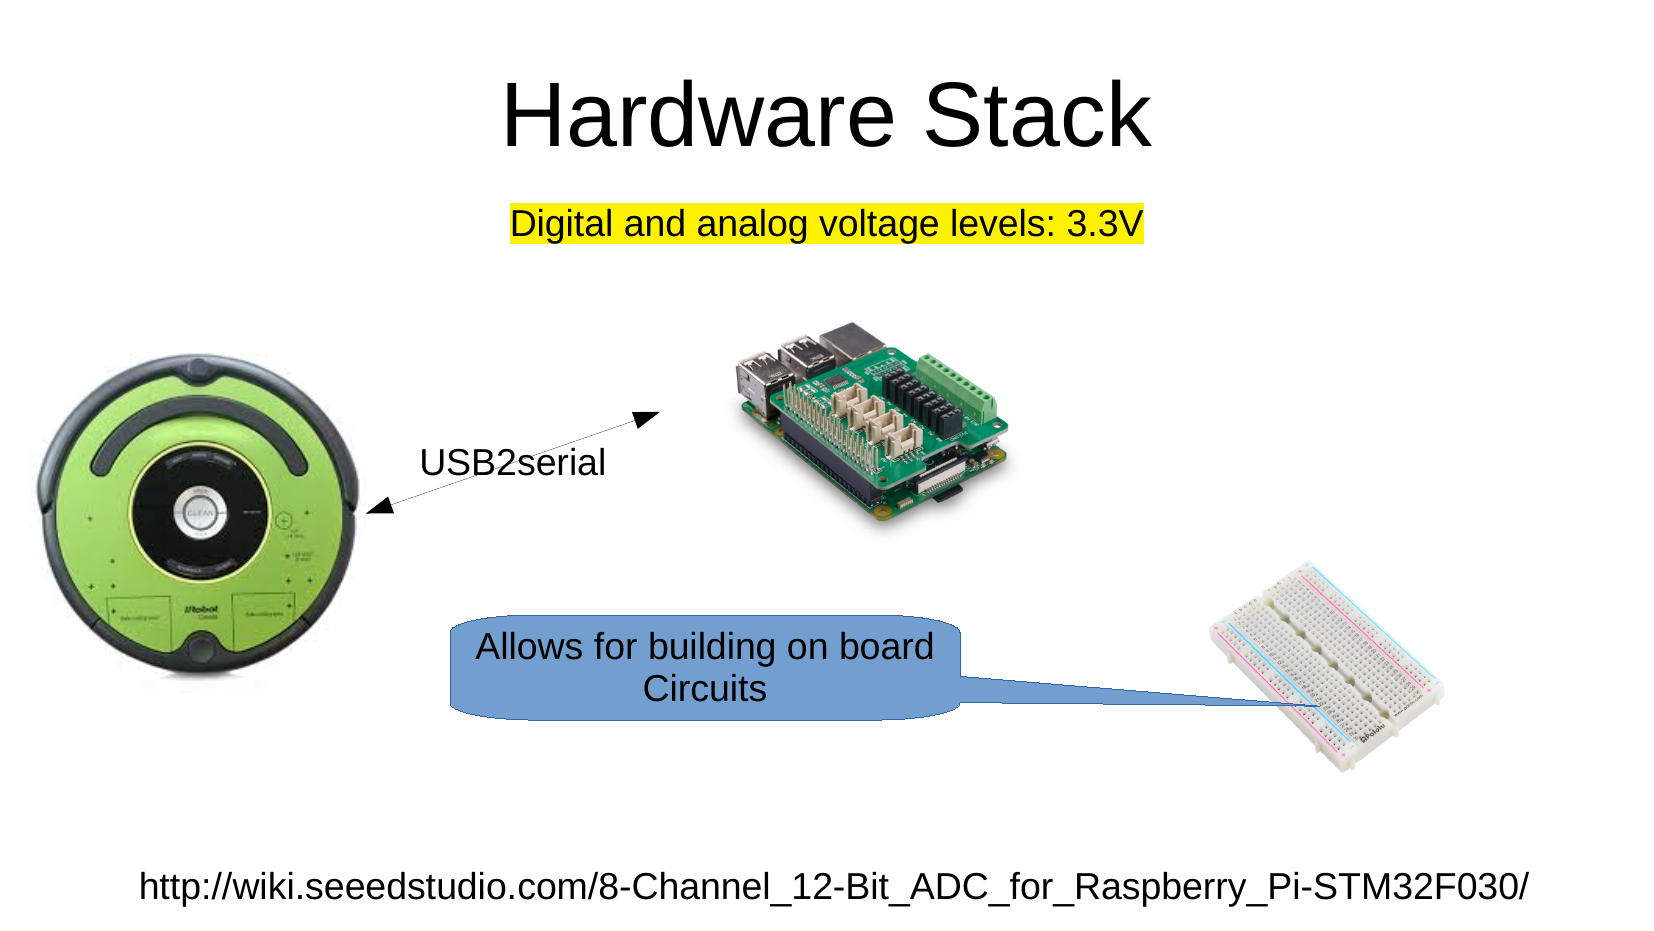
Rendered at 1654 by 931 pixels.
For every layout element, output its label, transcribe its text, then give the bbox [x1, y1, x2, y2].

text_box Digital and analog voltage levels: 3.3V [369, 195, 1285, 256]
text_box http://wiki.seeedstudio.com/8-Channel_12-Bit_ADC_for_Raspberry_Pi-STM32F030/ [124, 858, 1546, 916]
title Hardware Stack [82, 37, 1571, 193]
text_box Allows for building on board Circuits [450, 615, 1320, 721]
picture [30, 329, 366, 698]
picture [1185, 553, 1468, 781]
picture [660, 256, 1082, 571]
